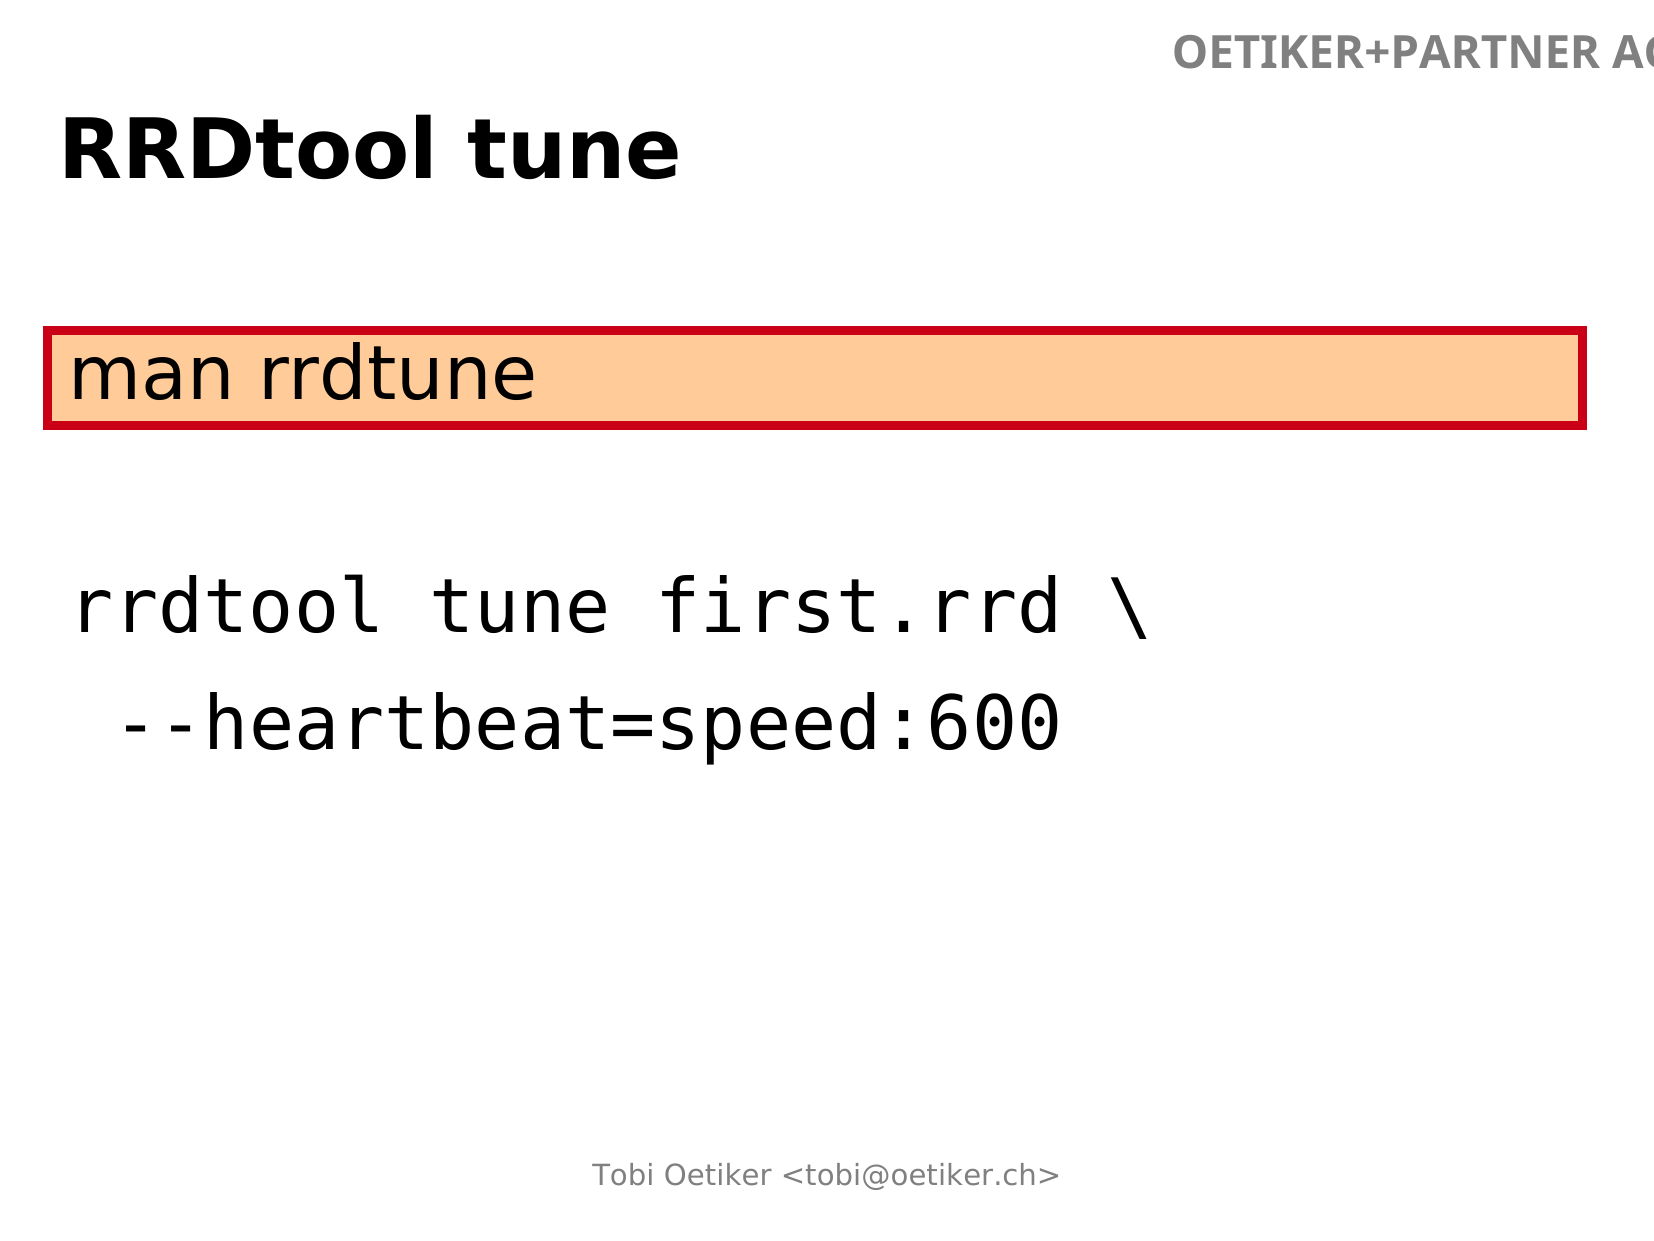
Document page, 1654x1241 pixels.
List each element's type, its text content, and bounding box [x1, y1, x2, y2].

title RRDtool tune [59, 75, 1607, 225]
list man rrdtune rrdtool tune first.rrd \ --heartbeat=speed:600 [50, 329, 1571, 1099]
text_box [1571, 330, 1583, 426]
